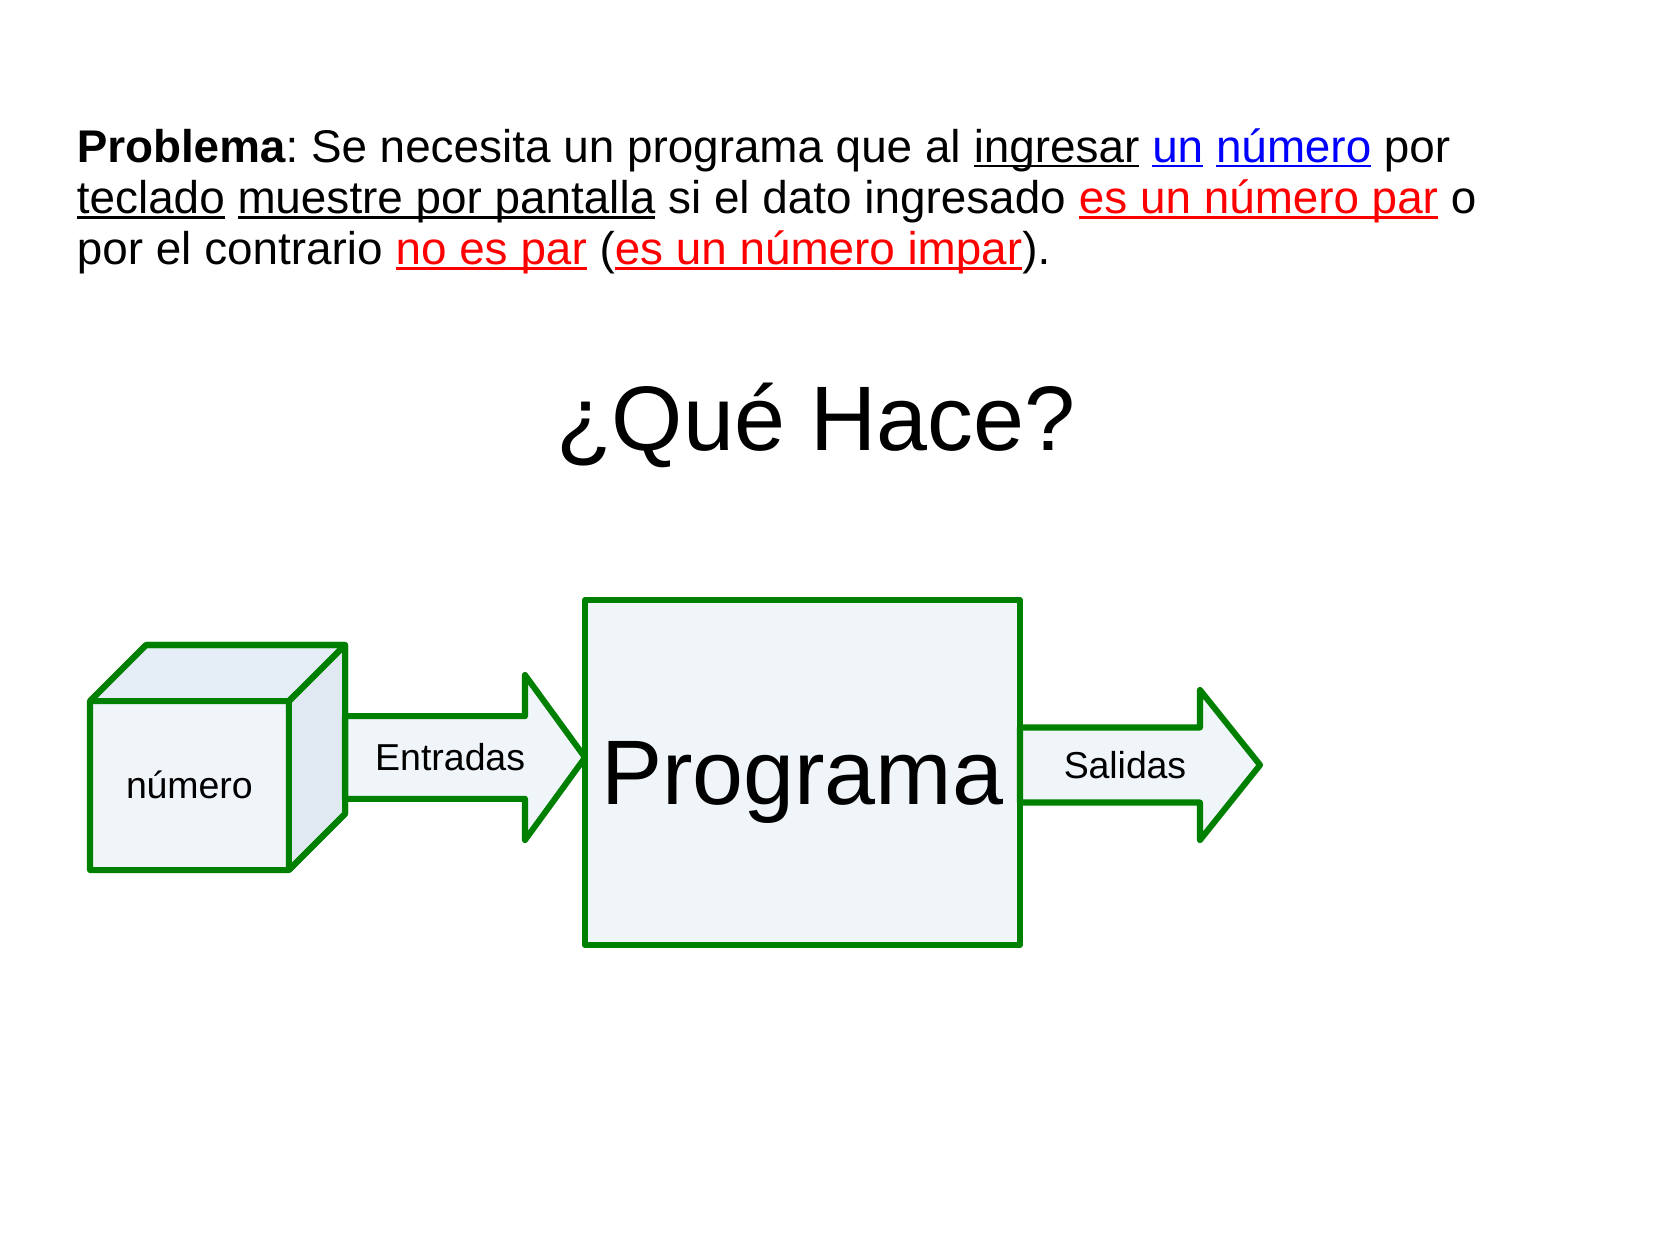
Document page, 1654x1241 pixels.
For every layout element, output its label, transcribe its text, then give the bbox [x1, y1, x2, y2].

text_box Salidas [1020, 690, 1261, 841]
text_box Entradas [346, 675, 586, 841]
title ¿Qué Hace? [71, 315, 1561, 523]
text_box número [90, 702, 288, 871]
text_box Si [90, 645, 344, 702]
text_box Programa [585, 600, 1021, 946]
subtitle Problema: Se necesita un programa que al ingresar un número por teclado muestre por pantalla si el dato ingresado es un número par o por el contrario no es par (es un número impar). [76, 105, 1510, 291]
